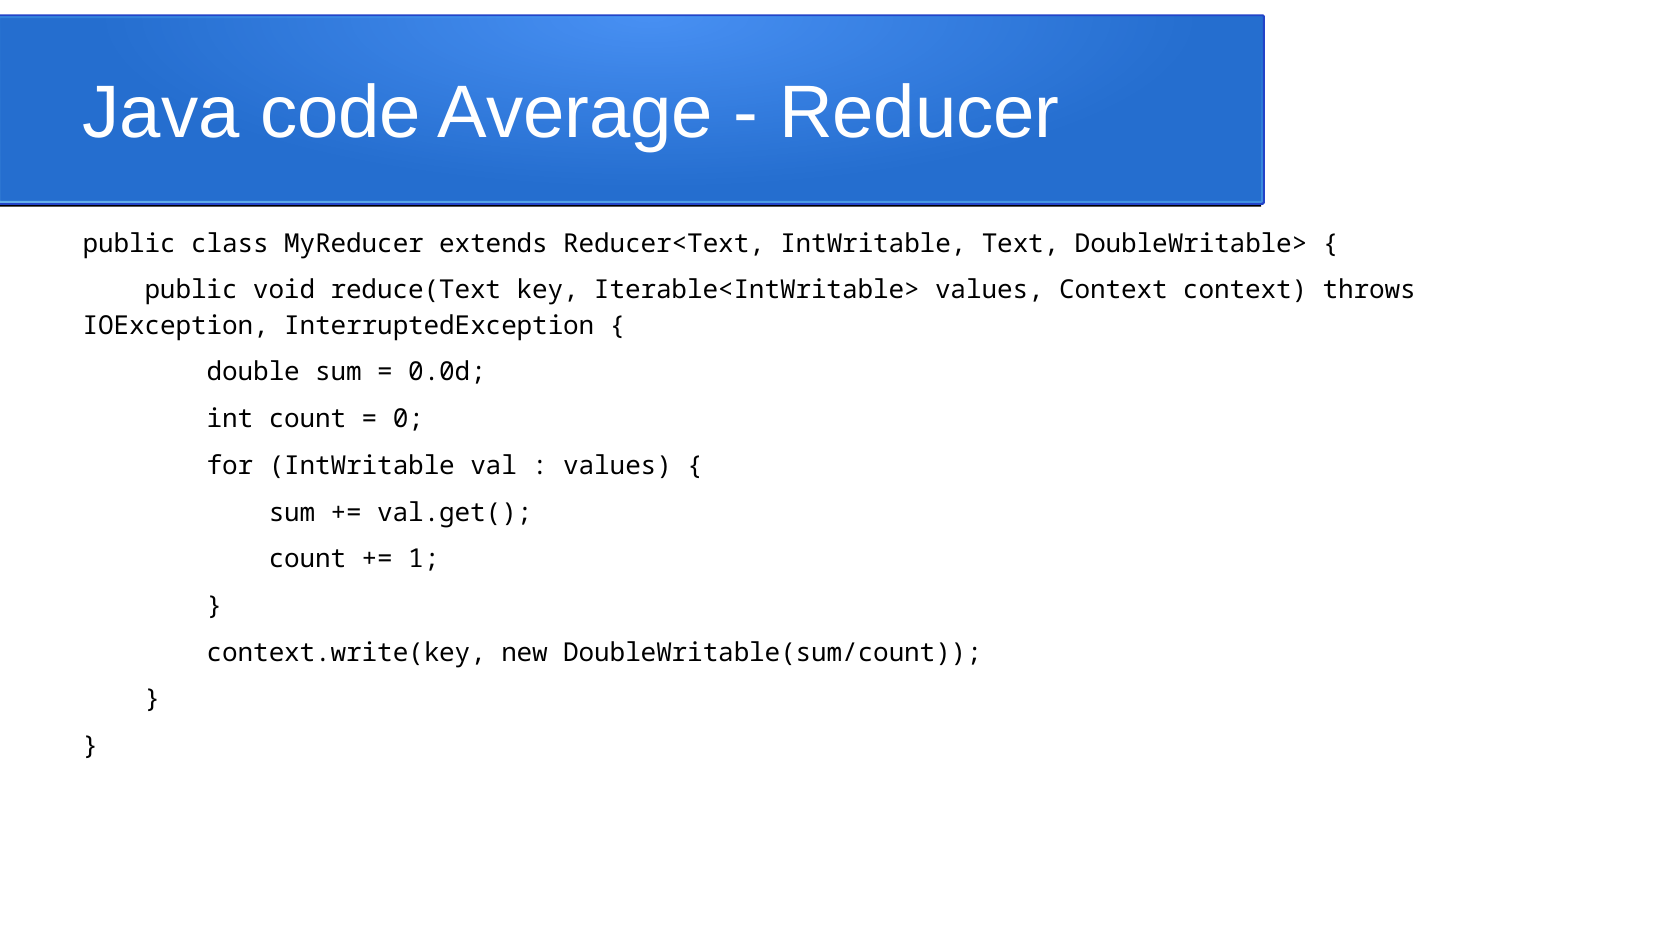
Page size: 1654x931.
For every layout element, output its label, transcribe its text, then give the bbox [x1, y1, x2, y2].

title Java code Average - Reducer [82, 35, 1235, 189]
list public class MyReducer extends Reducer<Text, IntWritable, Text, DoubleWritable> { public void reduce(Text key, Iterable<IntWritable> values, Context context) throws IOException, InterruptedException { double sum = 0.0d; int count = 0; for (IntWritable val : values) { sum += val.get(); count += 1; } context.write(key, new DoubleWritable(sum/count)); } } [82, 224, 1571, 764]
